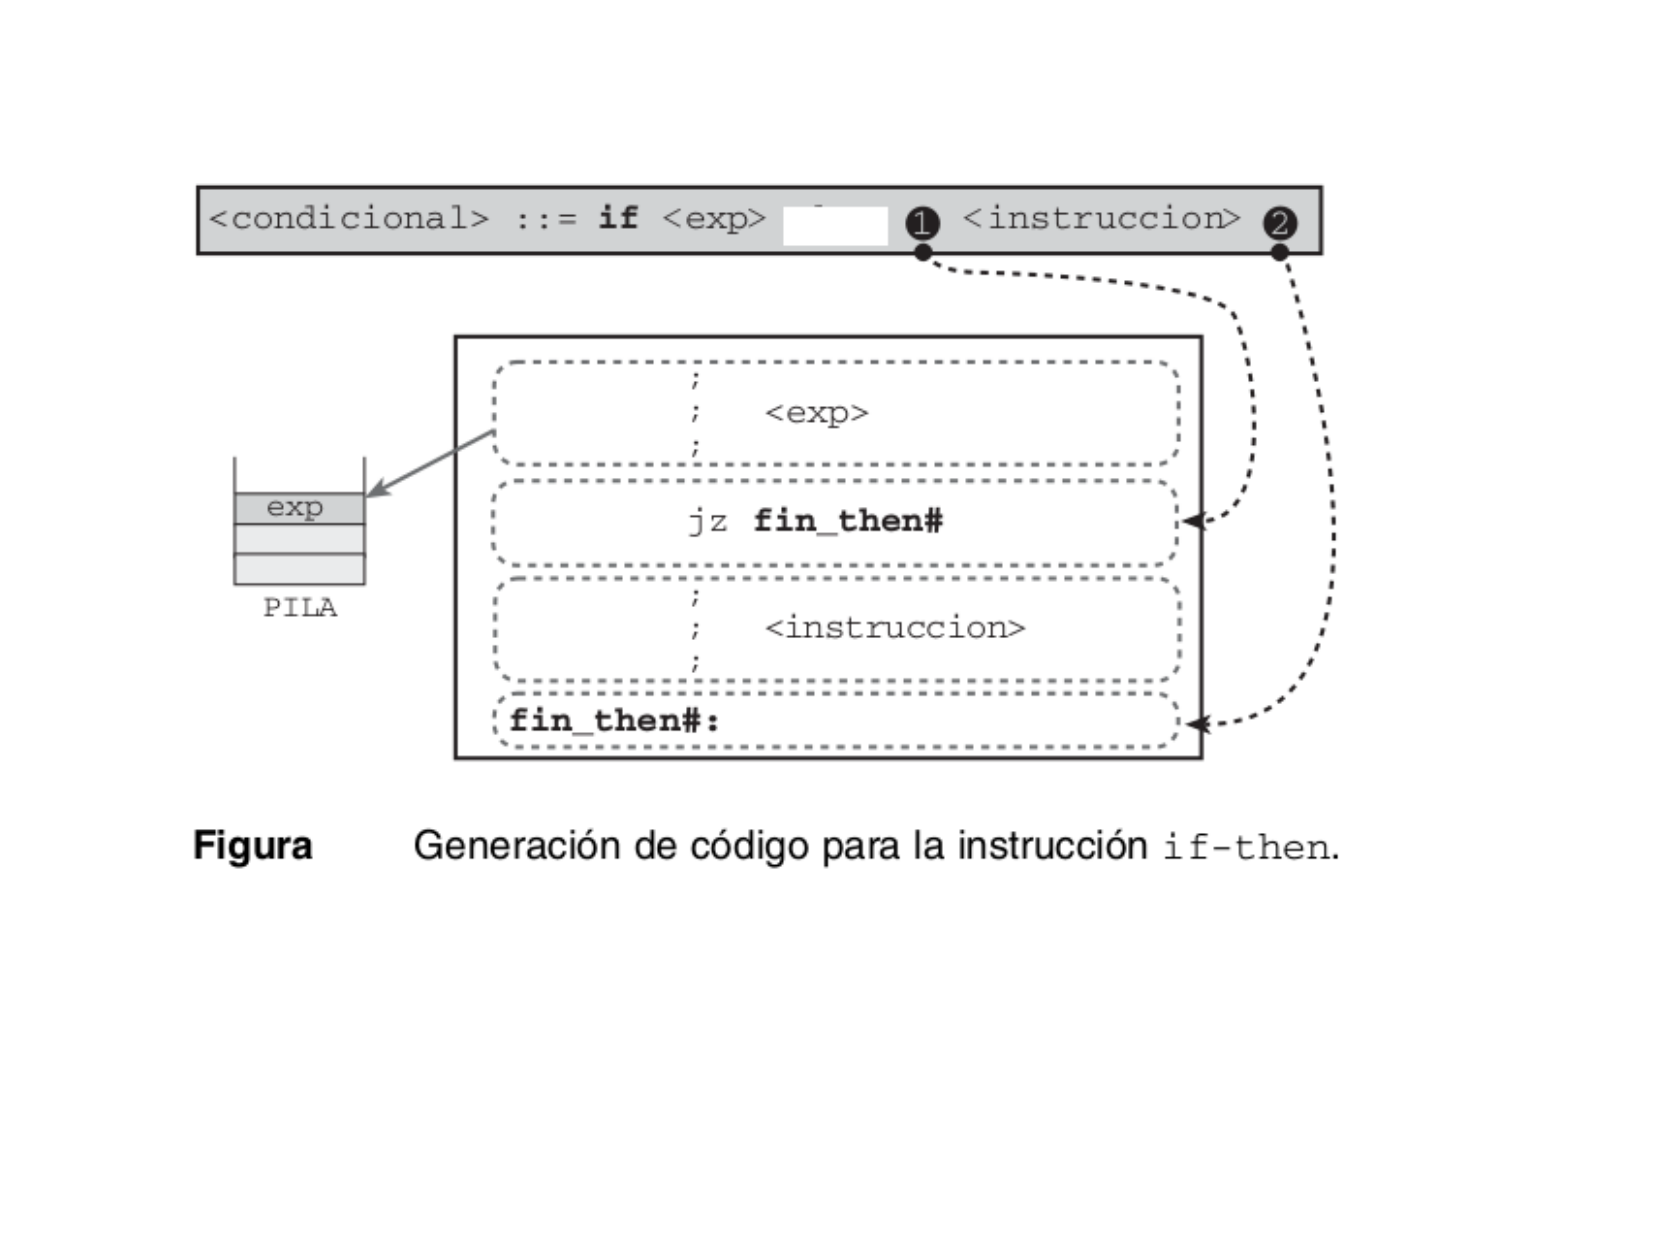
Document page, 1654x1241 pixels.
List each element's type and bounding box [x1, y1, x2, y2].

picture [59, 153, 1563, 898]
